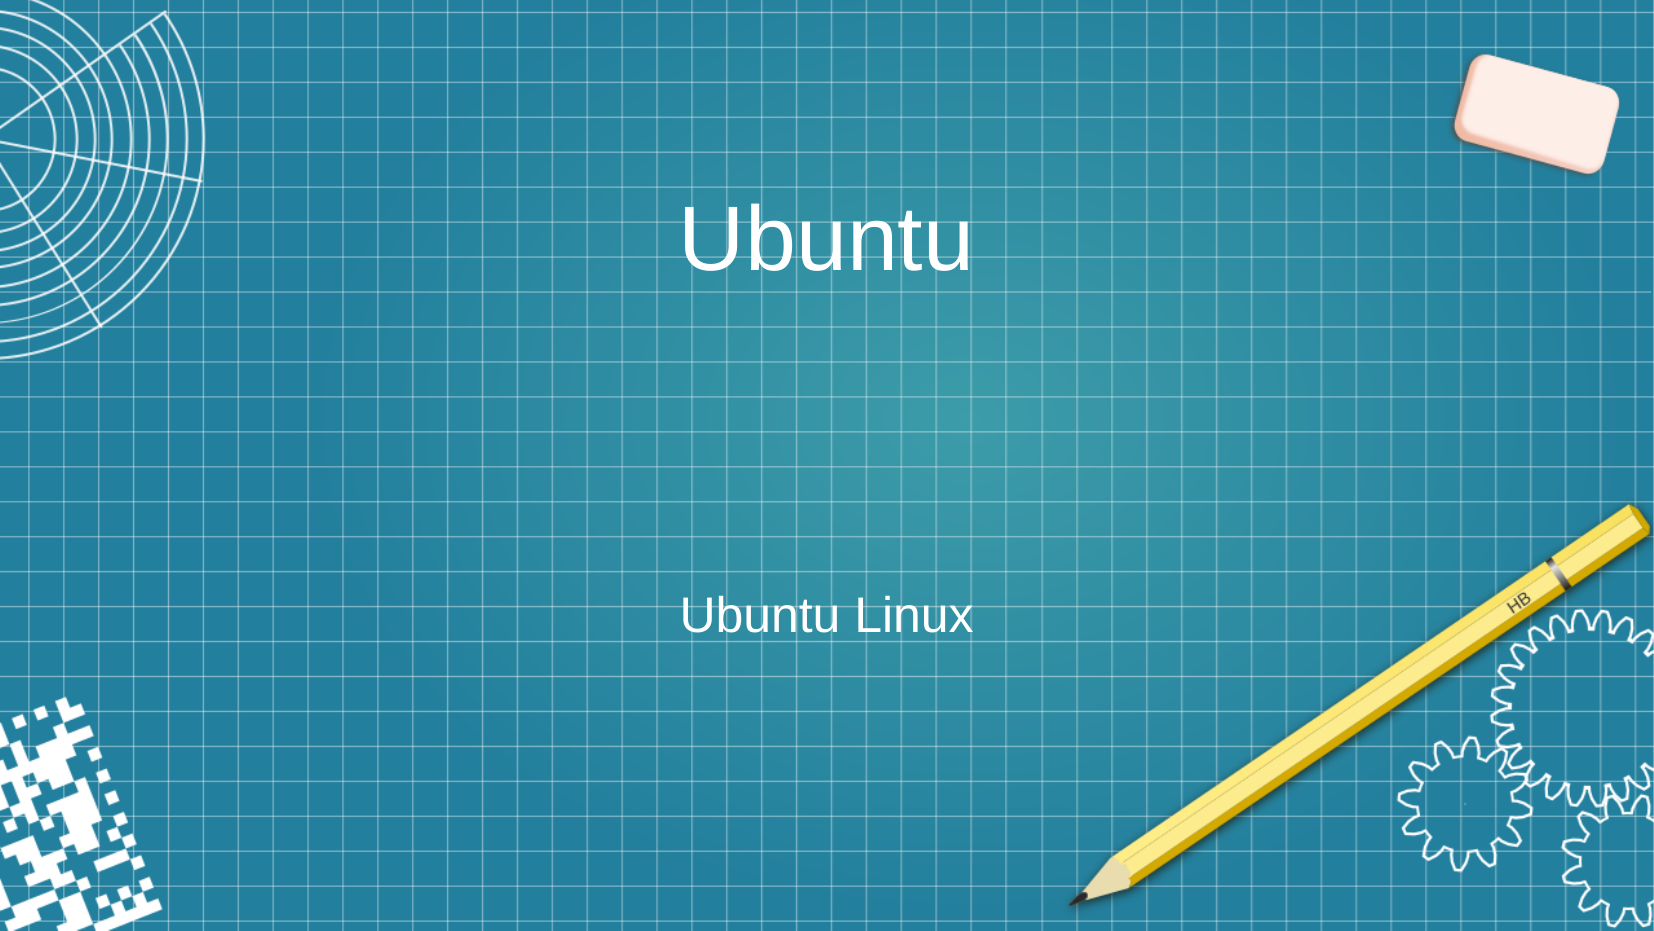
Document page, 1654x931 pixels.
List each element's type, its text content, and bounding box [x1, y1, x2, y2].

subtitle Ubuntu Linux [82, 389, 1571, 842]
picture [0, 0, 1654, 931]
title Ubuntu [82, 132, 1571, 346]
